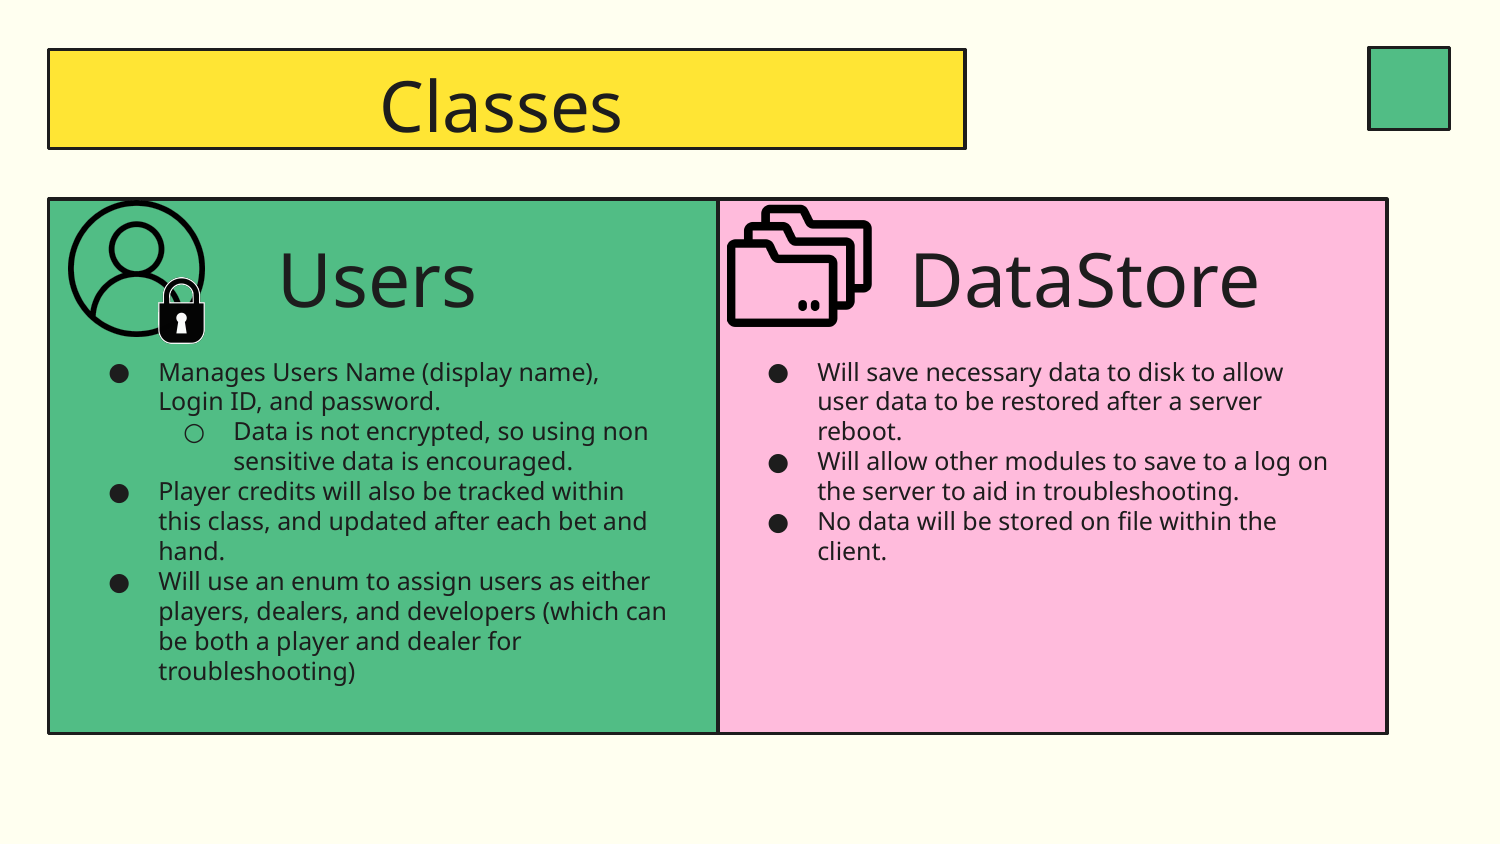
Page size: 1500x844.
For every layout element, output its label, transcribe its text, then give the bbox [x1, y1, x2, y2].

title Classes [45, 55, 959, 167]
picture [727, 193, 872, 338]
list Manages Users Name (display name), Login ID, and password. Data is not encrypted, so using non sensitive data is encouraged. Player credits will also be tracked within this class, and updated after each bet and hand. Will use an enum to assign users as either players, dealers, and developers (which can be both a player and dealer for troubleshooting) [68, 340, 687, 719]
subtitle DataStore [872, 217, 1346, 326]
list Will save necessary data to disk to allow user data to be restored after a server reboot. Will allow other modules to save to a log on the server to aid in troubleshooting. No data will be stored on file within the client. [727, 340, 1346, 719]
subtitle Users [205, 217, 687, 326]
picture [68, 200, 205, 344]
